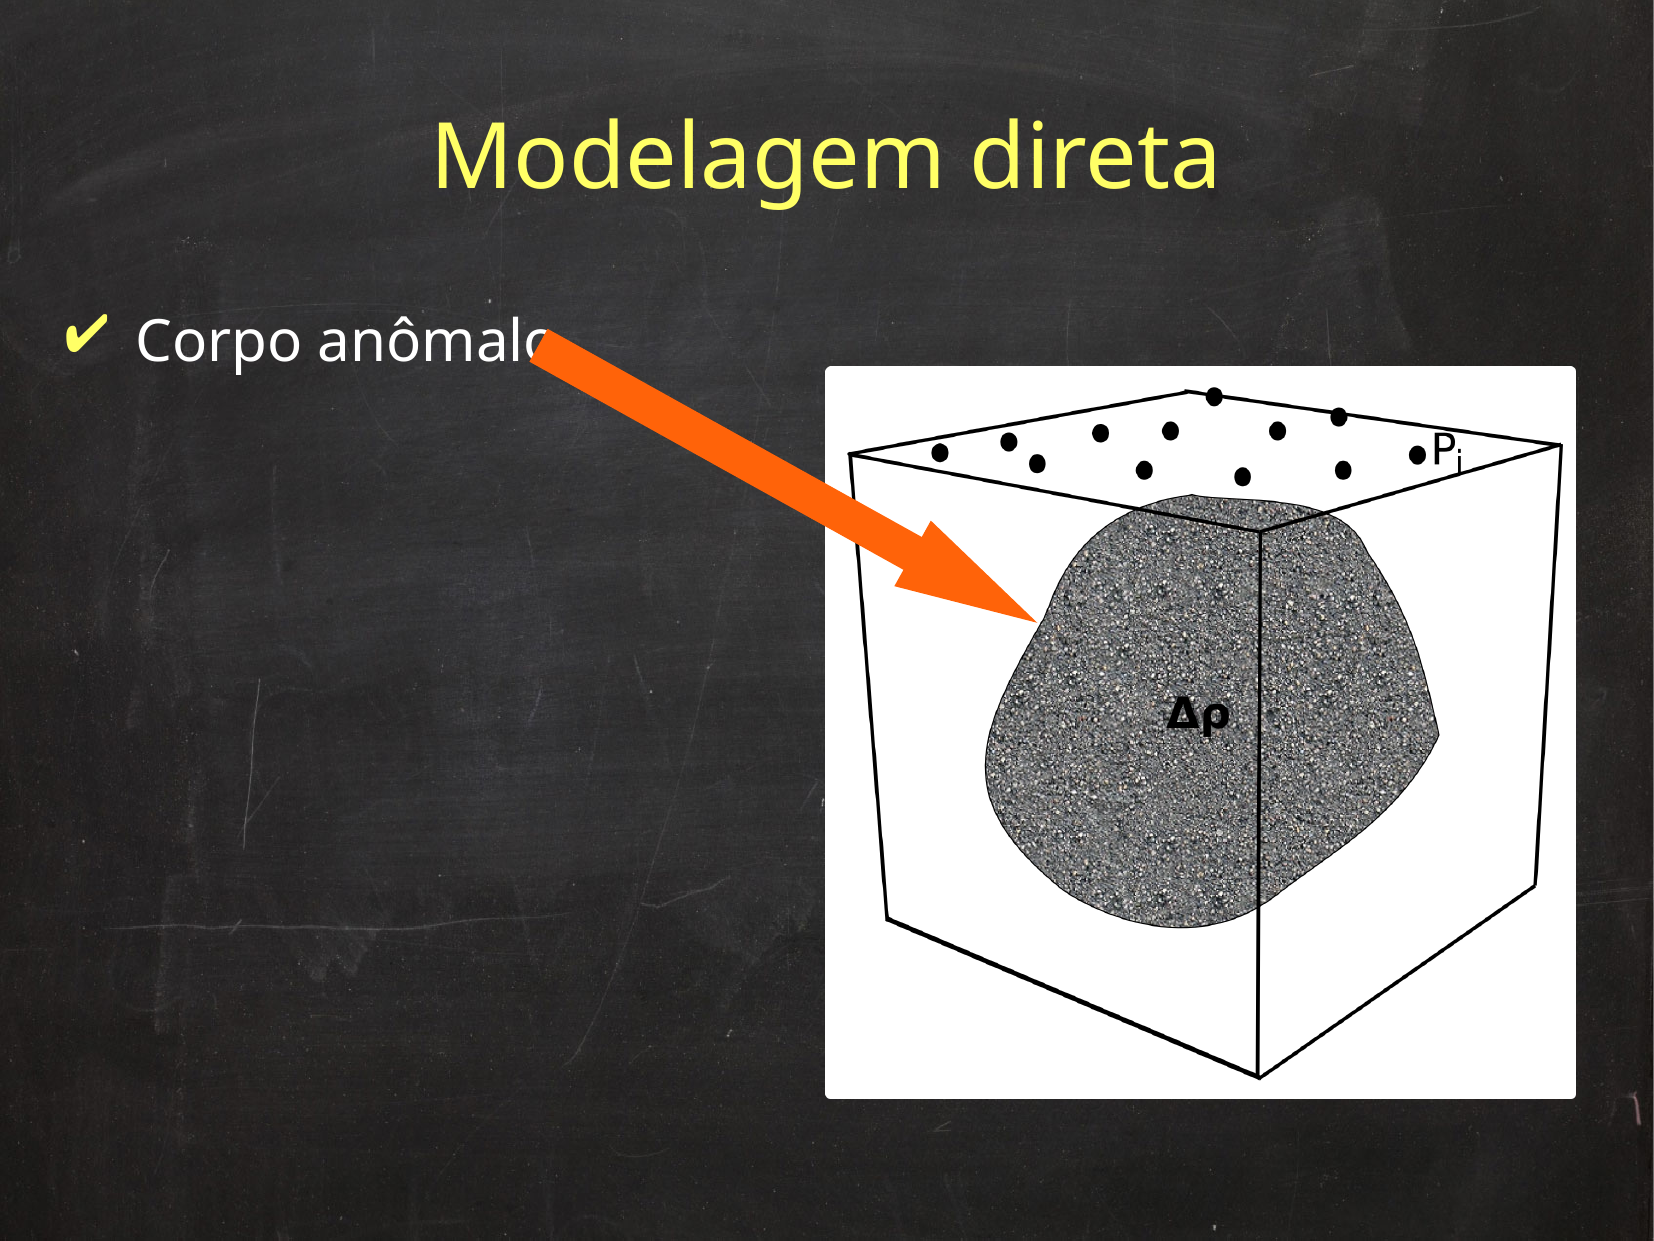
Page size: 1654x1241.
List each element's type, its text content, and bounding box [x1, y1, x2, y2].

text_box [529, 328, 1038, 623]
title Modelagem direta [82, 56, 1571, 250]
picture [0, 0, 1654, 1241]
list Corpo anômalo [47, 290, 1536, 1238]
